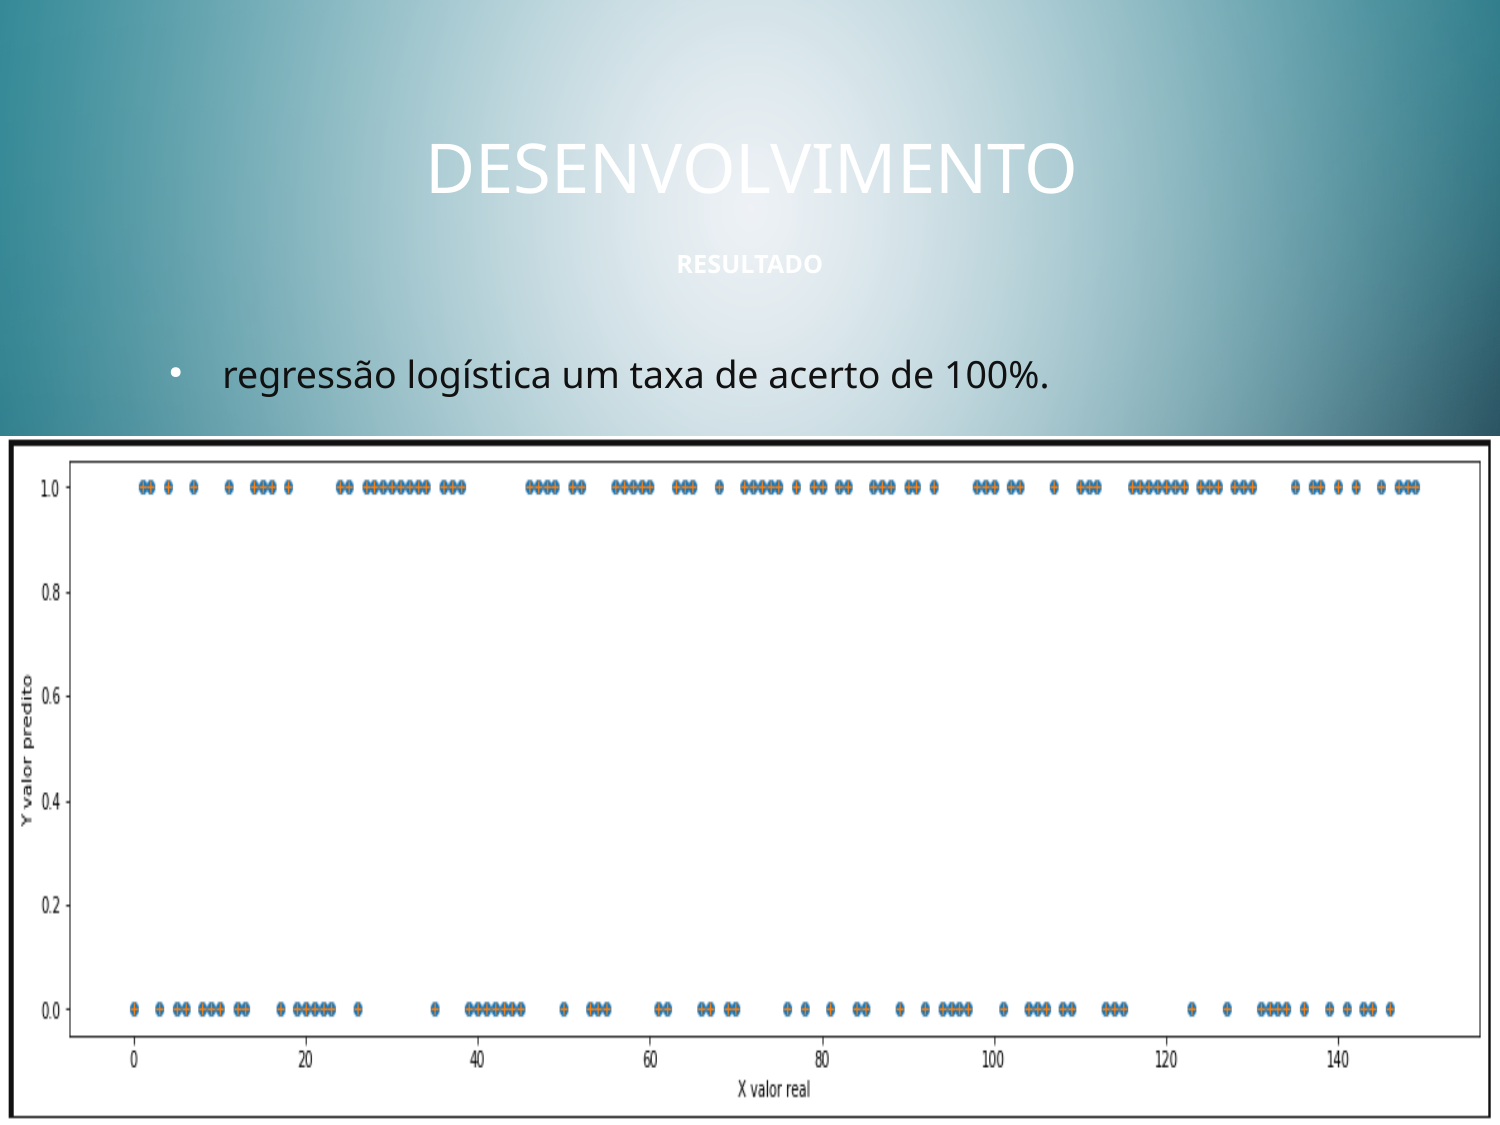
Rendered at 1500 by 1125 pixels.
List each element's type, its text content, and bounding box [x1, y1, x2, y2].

title Desenvolvimento [151, 106, 1371, 237]
title Resultado [140, 216, 1360, 317]
picture [0, 0, 1500, 1125]
list regressão logística um taxa de acerto de 100%. [151, 342, 1371, 436]
